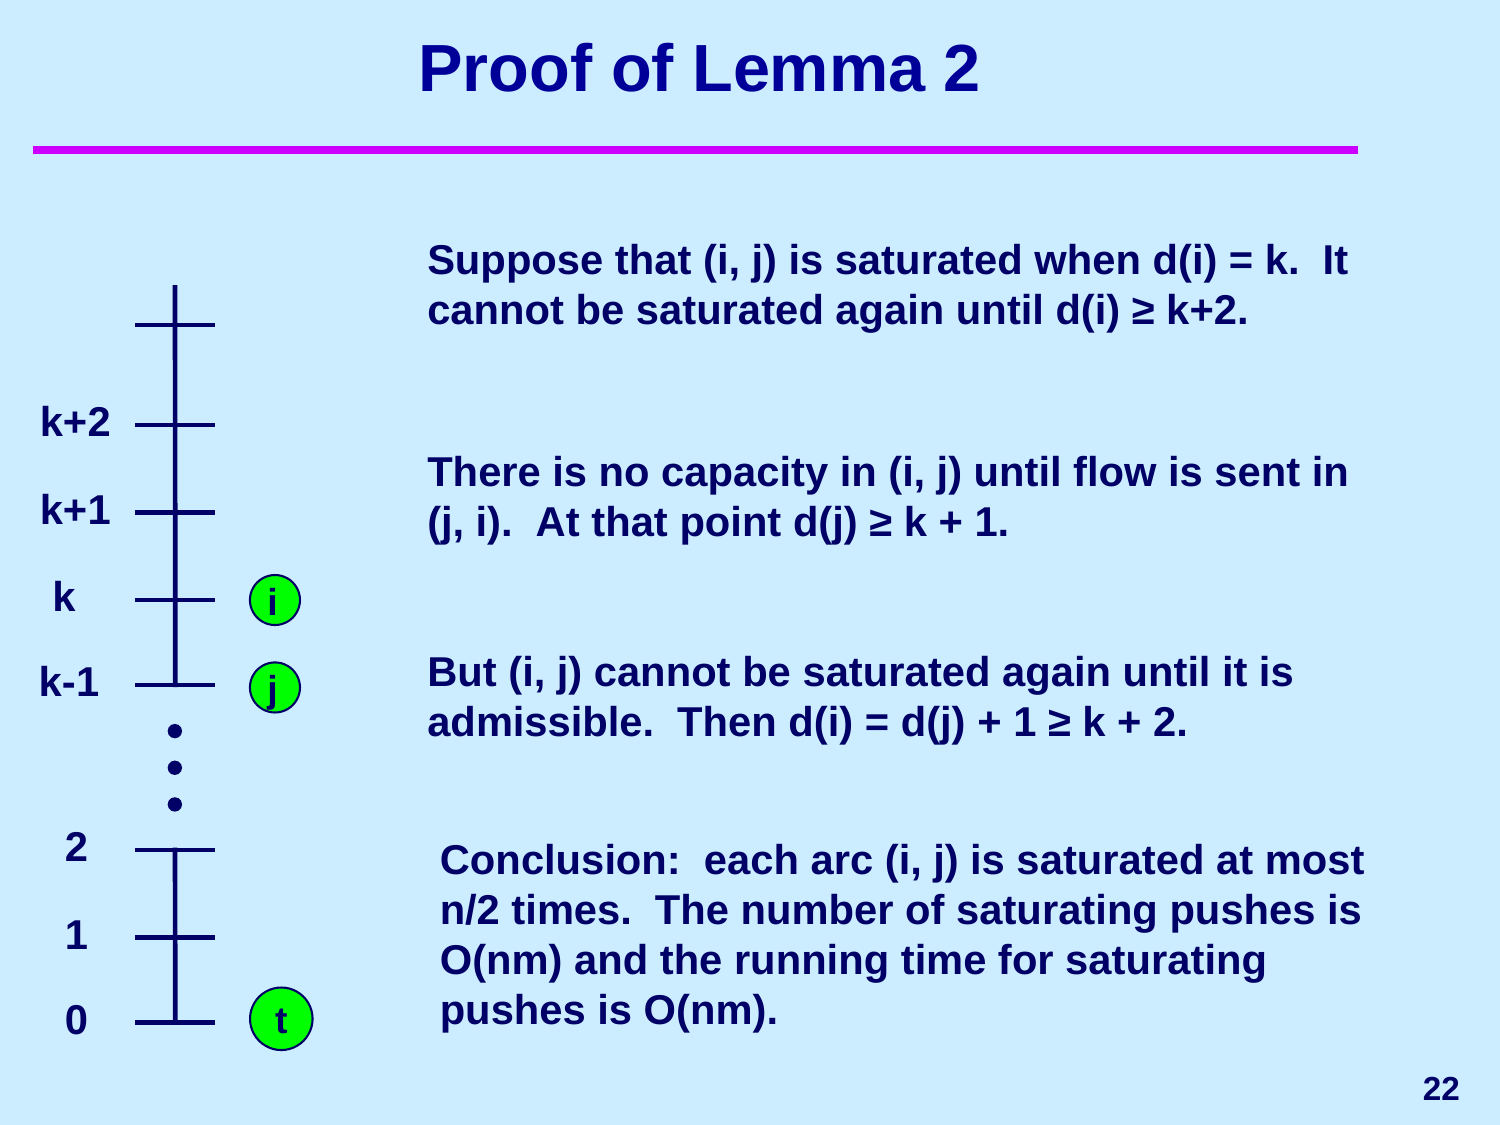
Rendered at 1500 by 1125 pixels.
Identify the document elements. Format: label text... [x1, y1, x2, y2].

text_box k-1 [12, 647, 126, 713]
text_box 1 [50, 900, 113, 966]
text_box k+2 [24, 387, 163, 453]
text_box Conclusion: each arc (i, j) is saturated at most n/2 times. The number of saturating pushes is O(nm) and the running time for saturating pushes is O(nm). [425, 824, 1388, 1041]
text_box t [250, 987, 313, 1051]
text_box 0 [50, 984, 113, 1051]
text_box But (i, j) cannot be saturated again until it is admissible. Then d(i) = d(j) + 1 ≥ k + 2. [412, 637, 1376, 753]
text_box <number> [1187, 1050, 1476, 1125]
text_box [168, 724, 182, 738]
text_box i [249, 575, 301, 626]
text_box k [37, 562, 151, 628]
title Proof of Lemma 2 [62, 24, 1338, 113]
text_box [168, 798, 182, 811]
text_box 2 [50, 812, 113, 878]
text_box There is no capacity in (i, j) until flow is sent in (j, i). At that point d(j) ≥ k + 1. [412, 437, 1376, 553]
text_box j [249, 662, 301, 713]
text_box k+1 [24, 474, 163, 541]
text_box Suppose that (i, j) is saturated when d(i) = k. It cannot be saturated again until d(i) ≥ k+2. [412, 224, 1376, 341]
text_box [168, 761, 182, 774]
